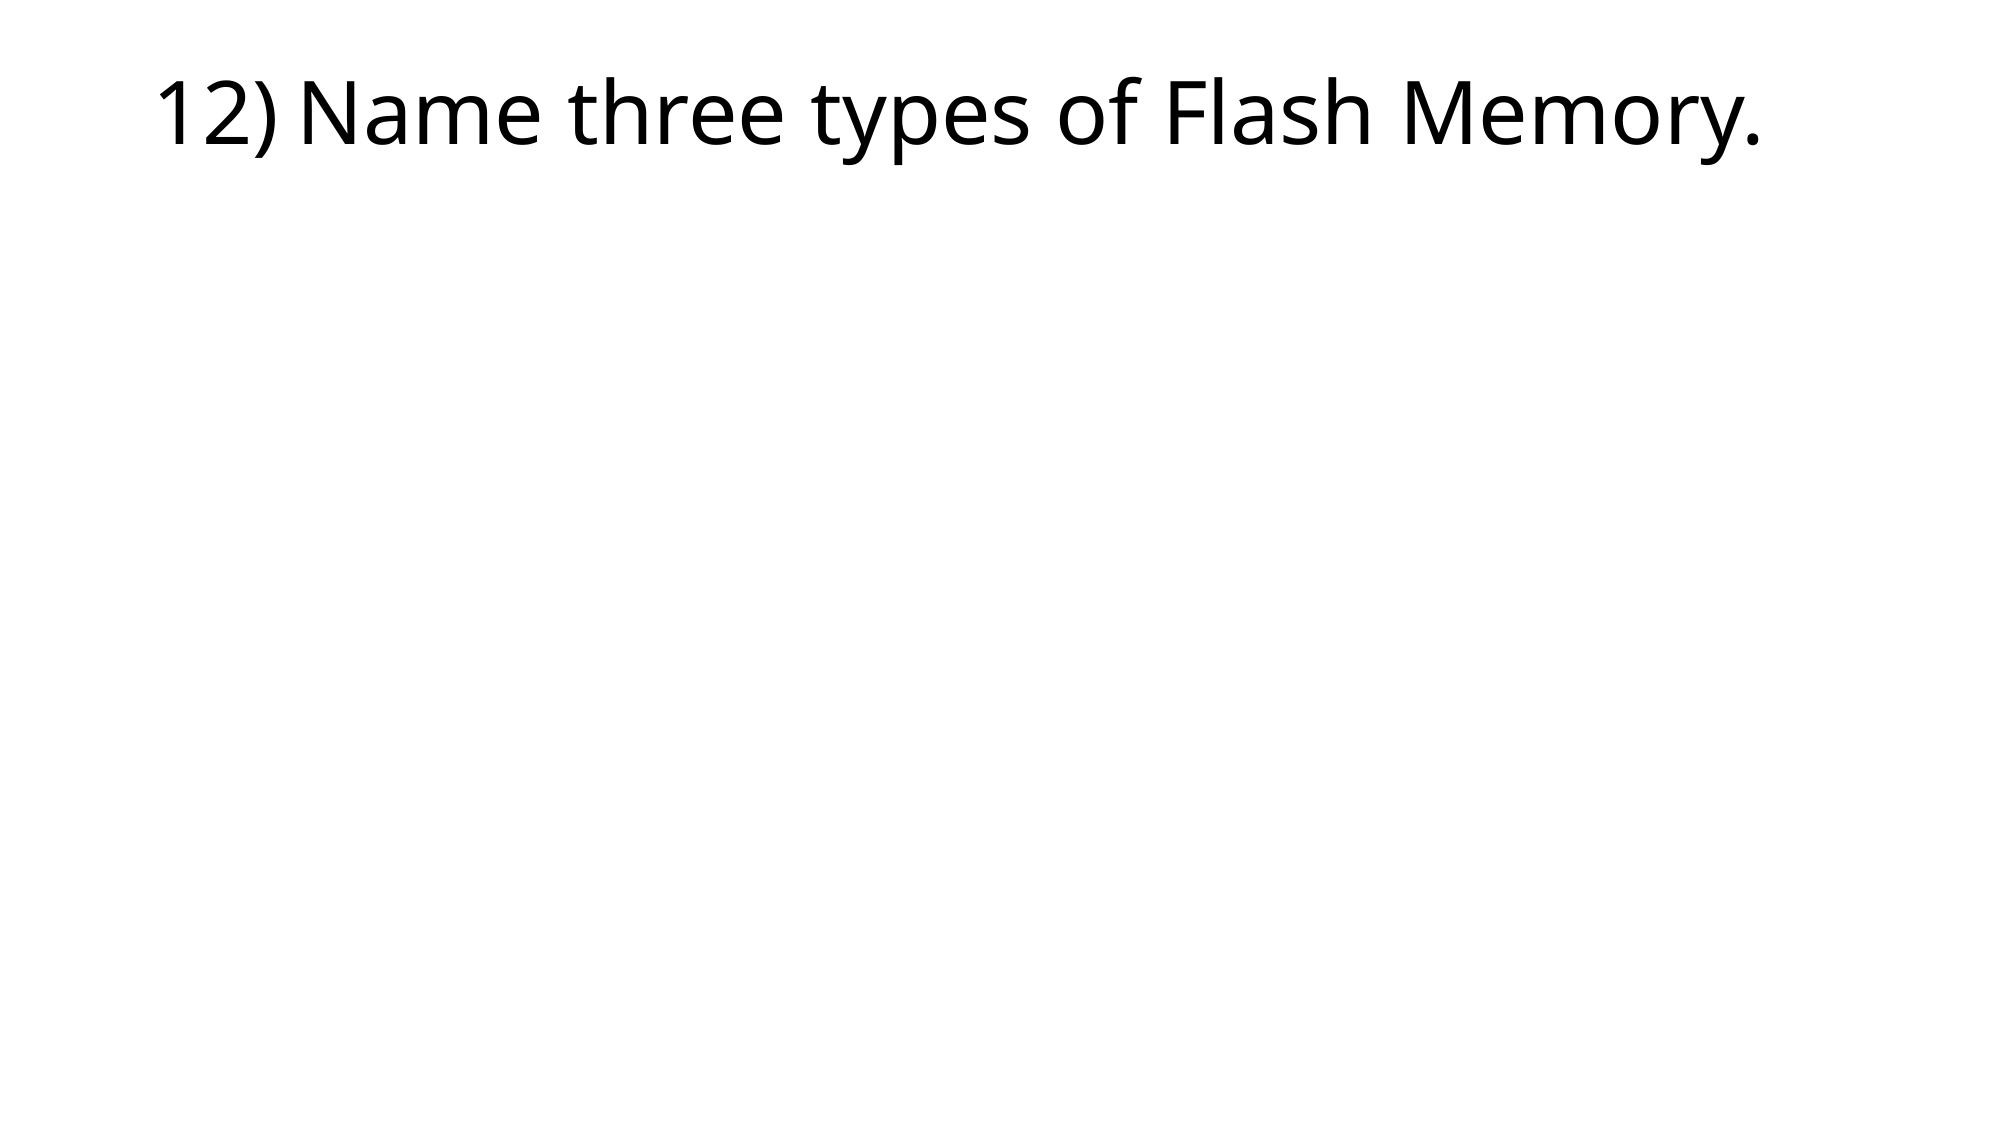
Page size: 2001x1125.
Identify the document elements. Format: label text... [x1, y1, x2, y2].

title 12) Name three types of Flash Memory. [137, 59, 1863, 278]
